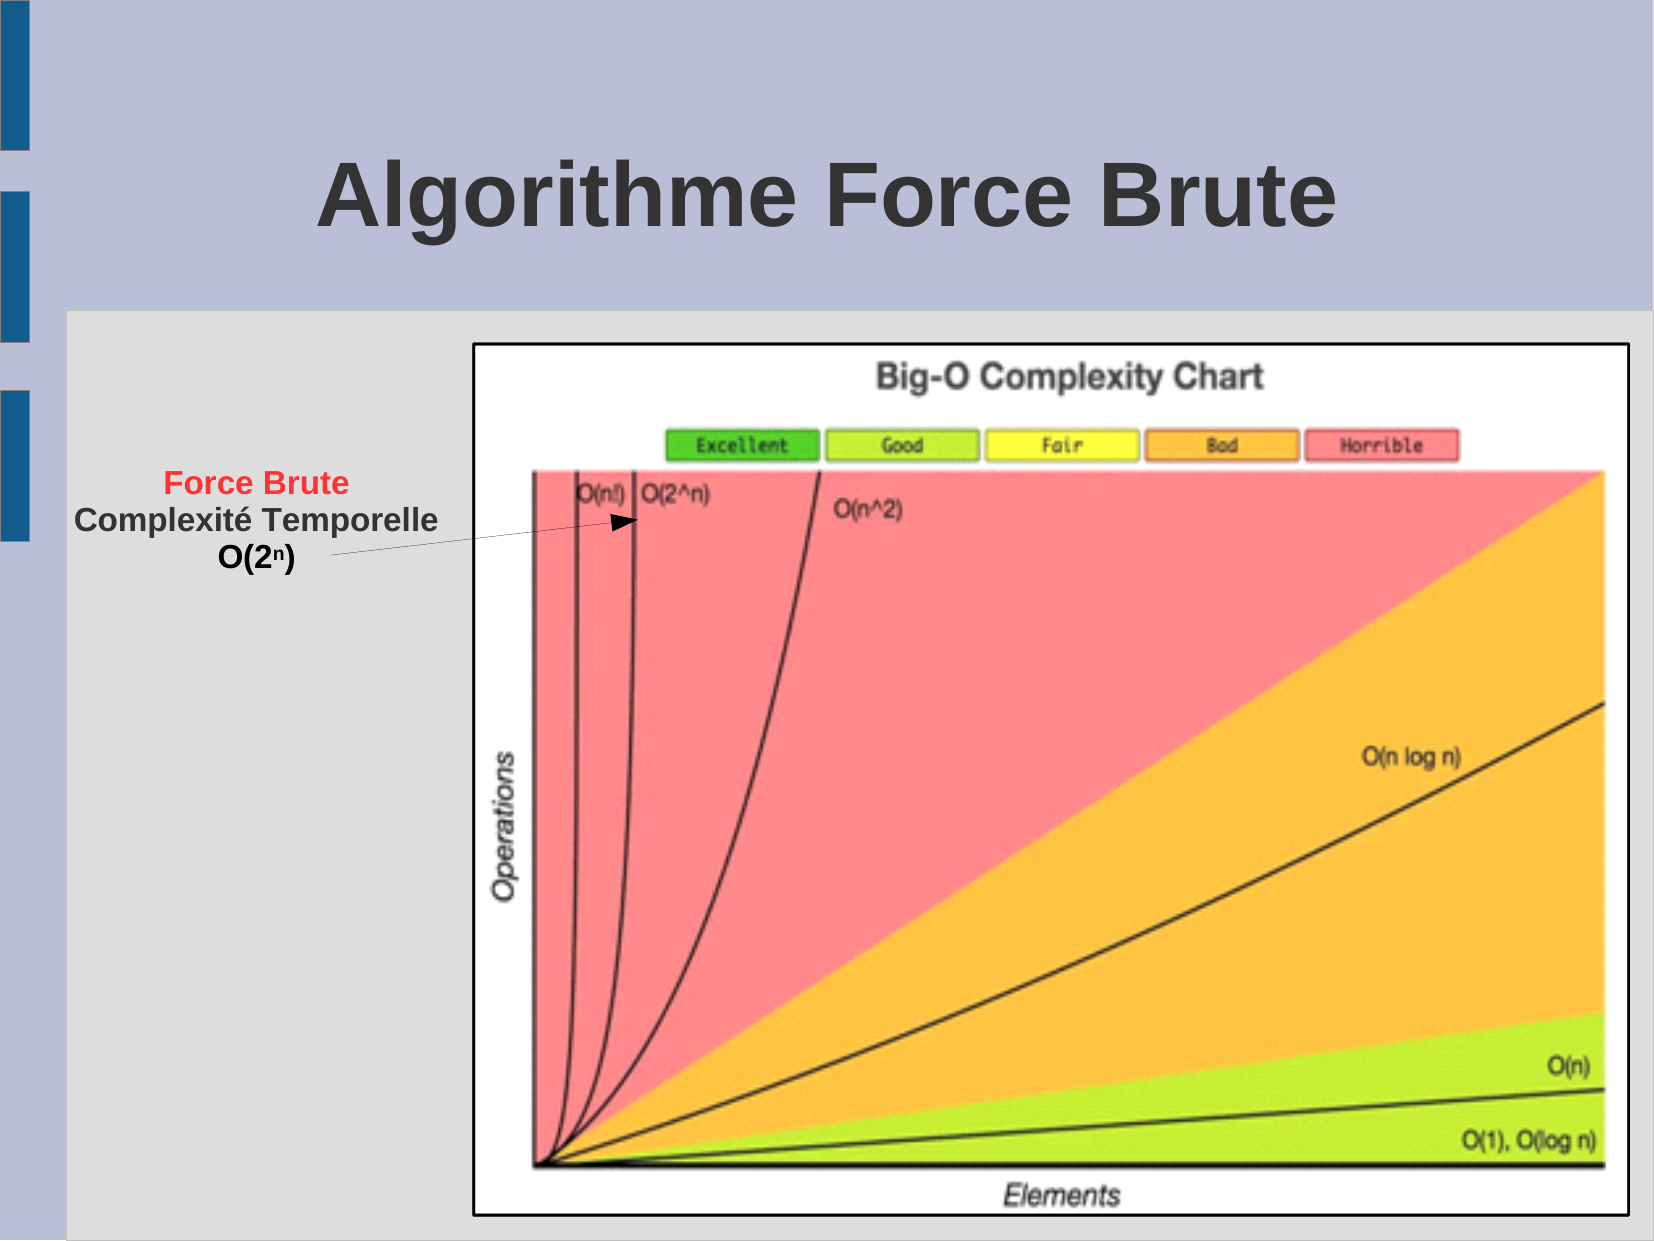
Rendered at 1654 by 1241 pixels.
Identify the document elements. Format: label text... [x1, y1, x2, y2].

picture [472, 342, 1630, 1217]
title Algorithme Force Brute [121, 91, 1534, 299]
title Force Brute Complexité Temporelle O(2n) [52, 448, 461, 591]
